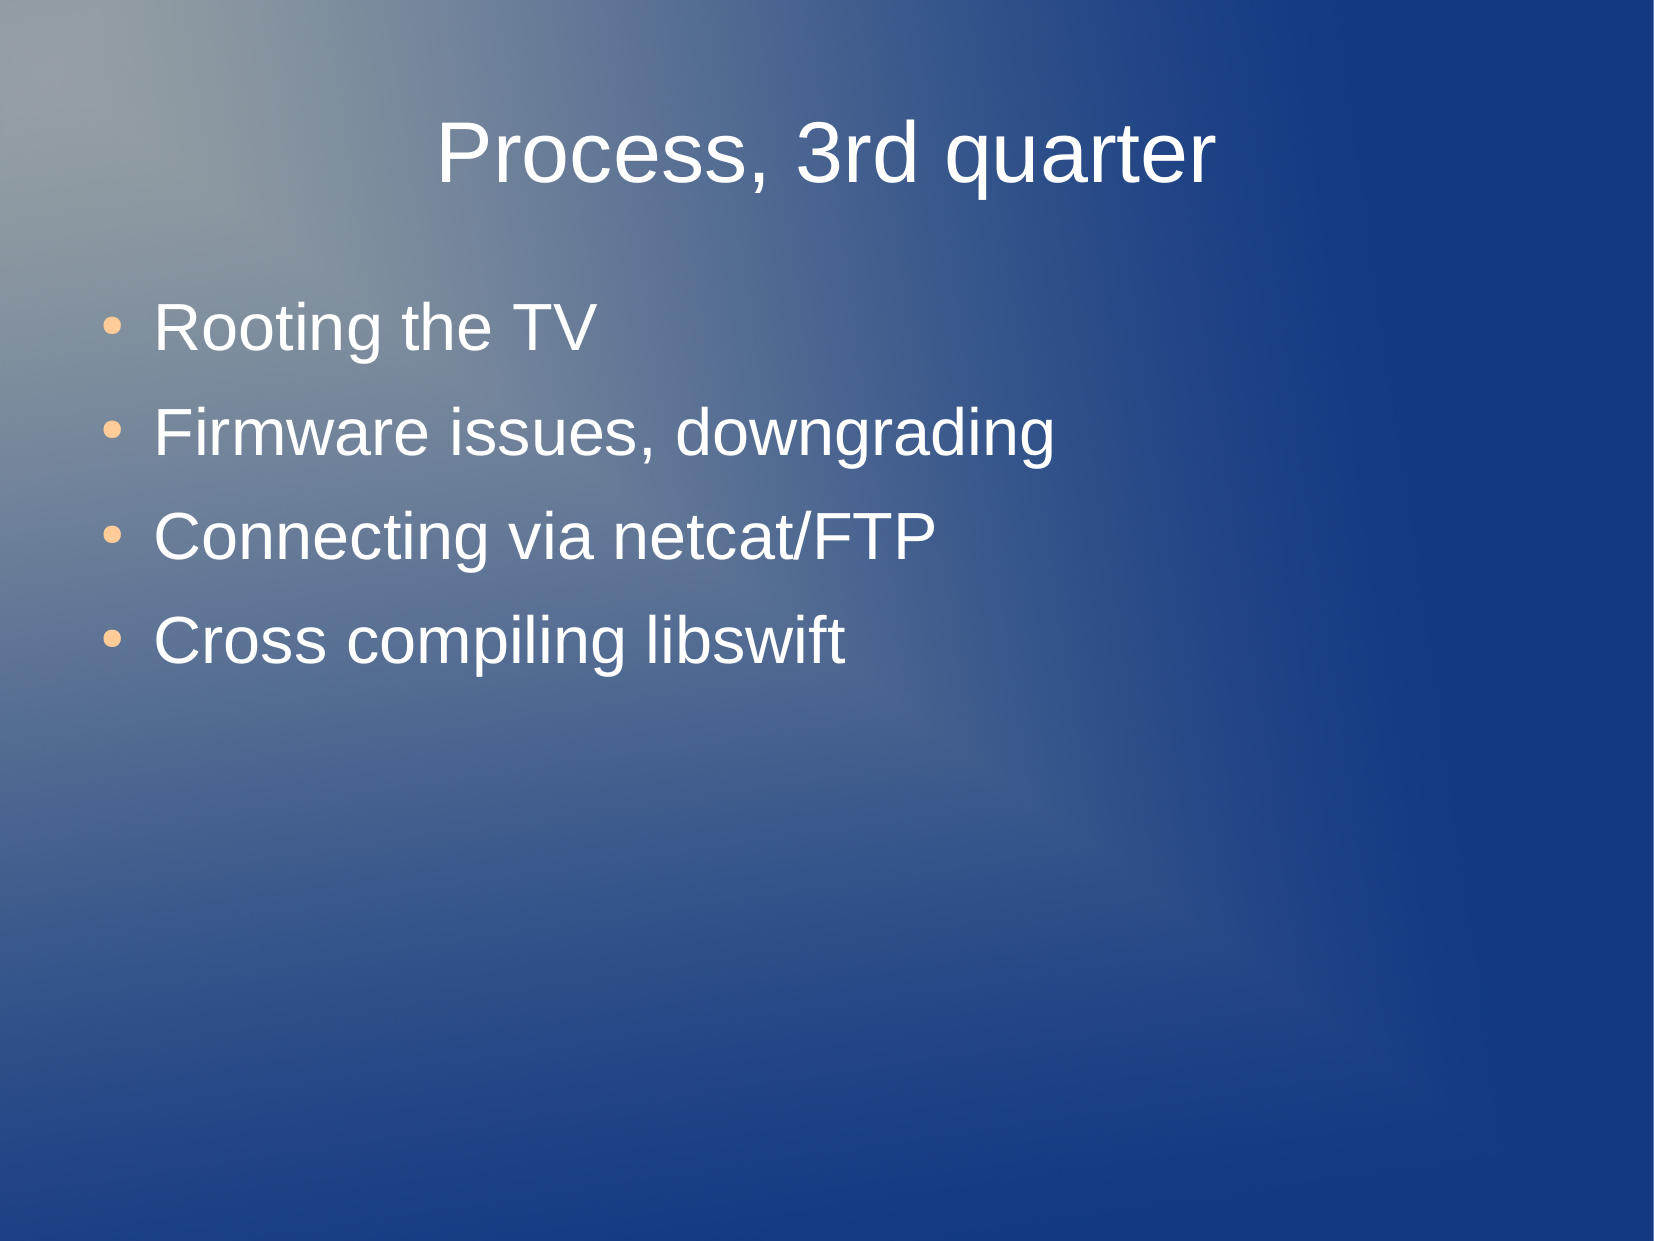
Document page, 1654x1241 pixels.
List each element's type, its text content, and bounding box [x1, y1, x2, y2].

list Rooting the TV Firmware issues, downgrading Connecting via netcat/FTP Cross compiling libswift [82, 290, 1571, 1010]
title Process, 3rd quarter [82, 49, 1571, 257]
picture [0, 0, 1654, 1241]
